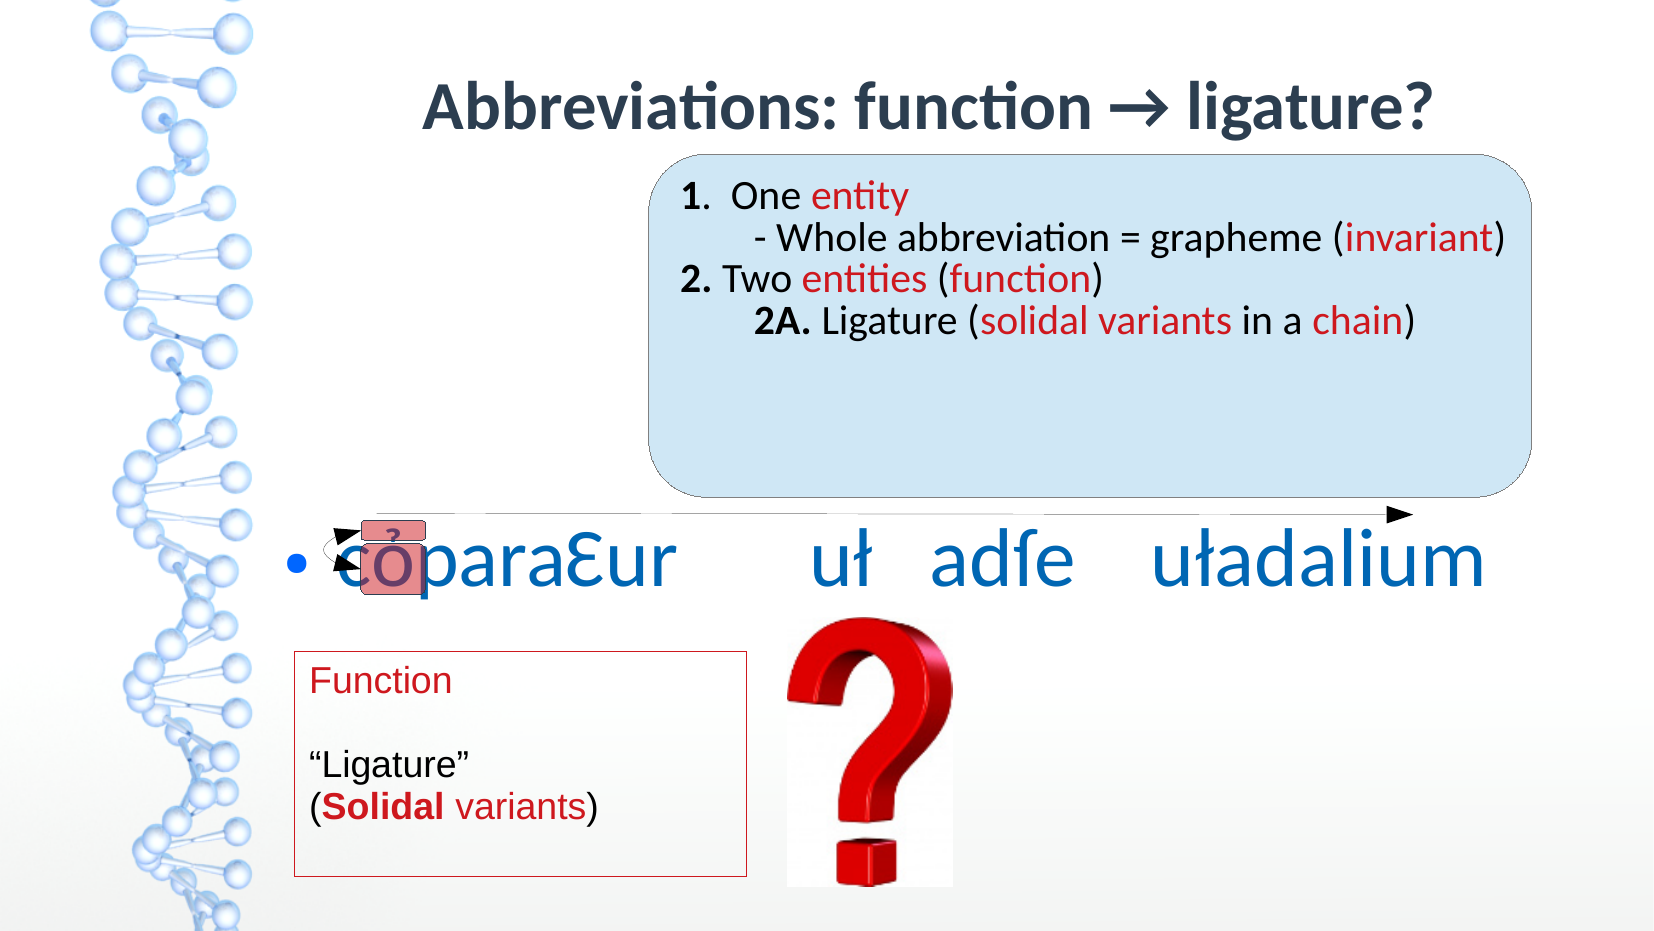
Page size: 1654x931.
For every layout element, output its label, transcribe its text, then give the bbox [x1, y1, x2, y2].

title Abbreviations: function → ligature? [265, 35, 1595, 189]
list cỏparaƐur uł adſe uładalium [265, 523, 1629, 615]
text_box [360, 543, 426, 595]
picture [0, 0, 1654, 931]
text_box [361, 520, 426, 541]
text_box Function “Ligature” (Solidal variants) [294, 651, 747, 877]
text_box 1. One entity - Whole abbreviation = grapheme (invariant) 2. Two entities (function) 2A. Ligature (solidal variants in a chain) [648, 154, 1532, 498]
